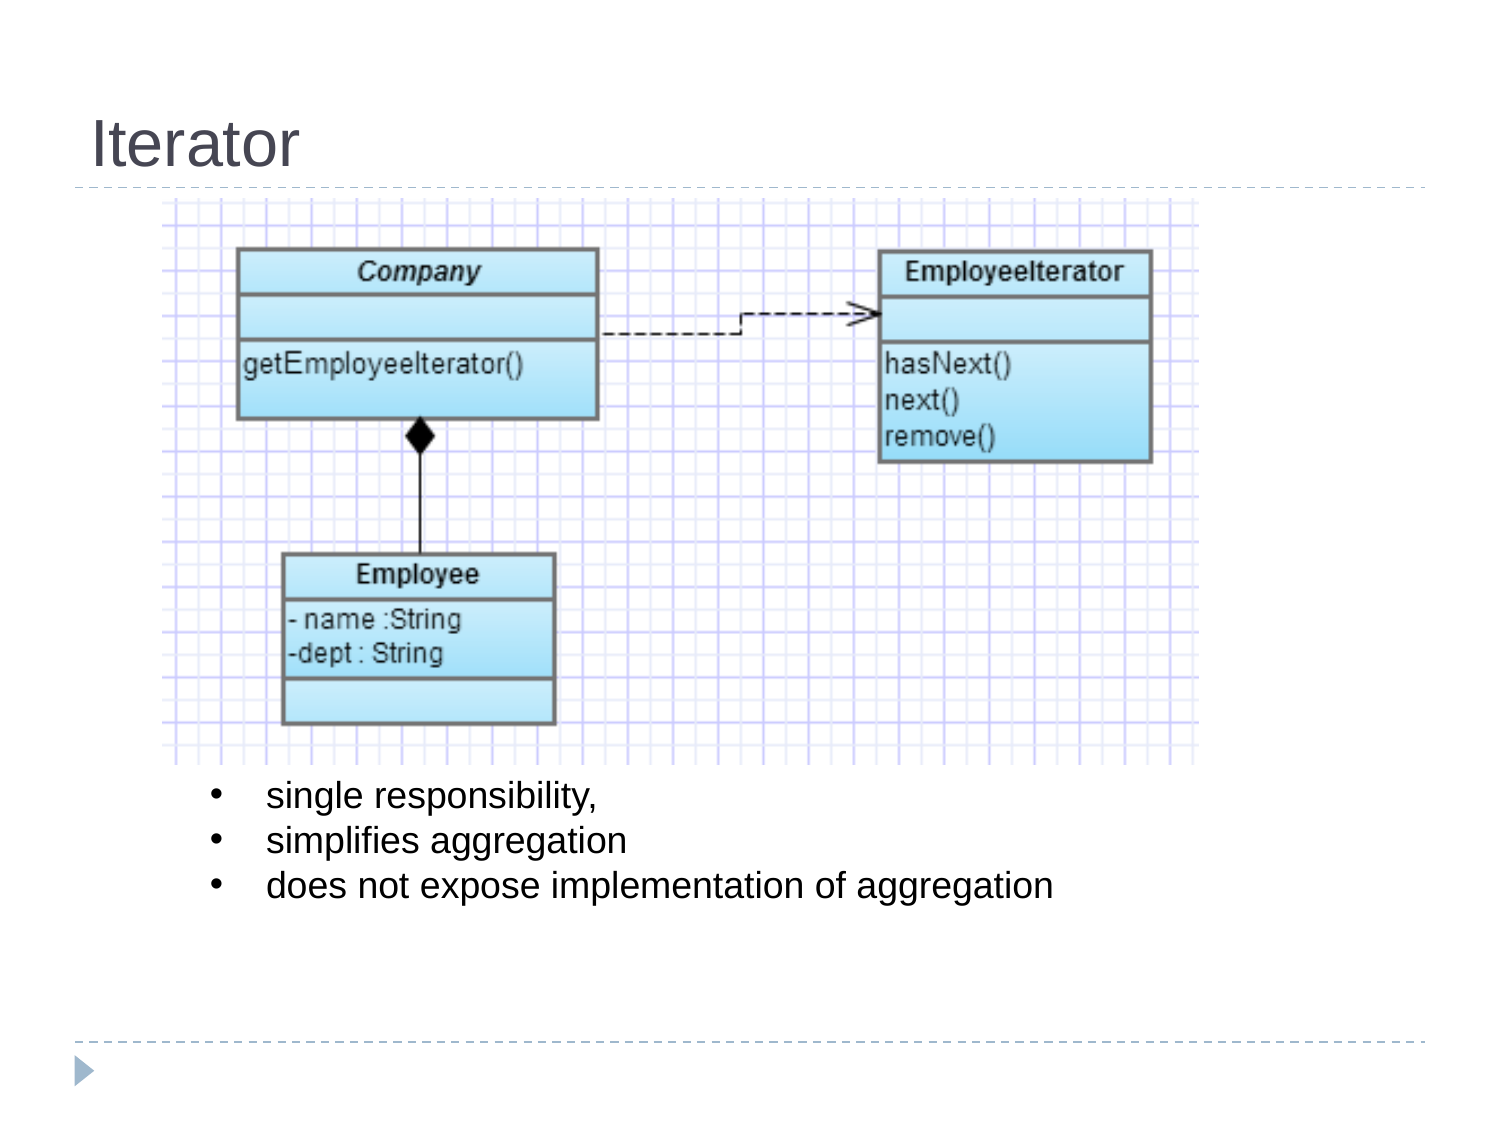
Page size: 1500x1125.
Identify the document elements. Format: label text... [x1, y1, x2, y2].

title Iterator [75, 24, 1425, 188]
text_box single responsibility, simplifies aggregation does not expose implementation of aggregation [194, 763, 1199, 915]
text_box [162, 198, 1199, 766]
